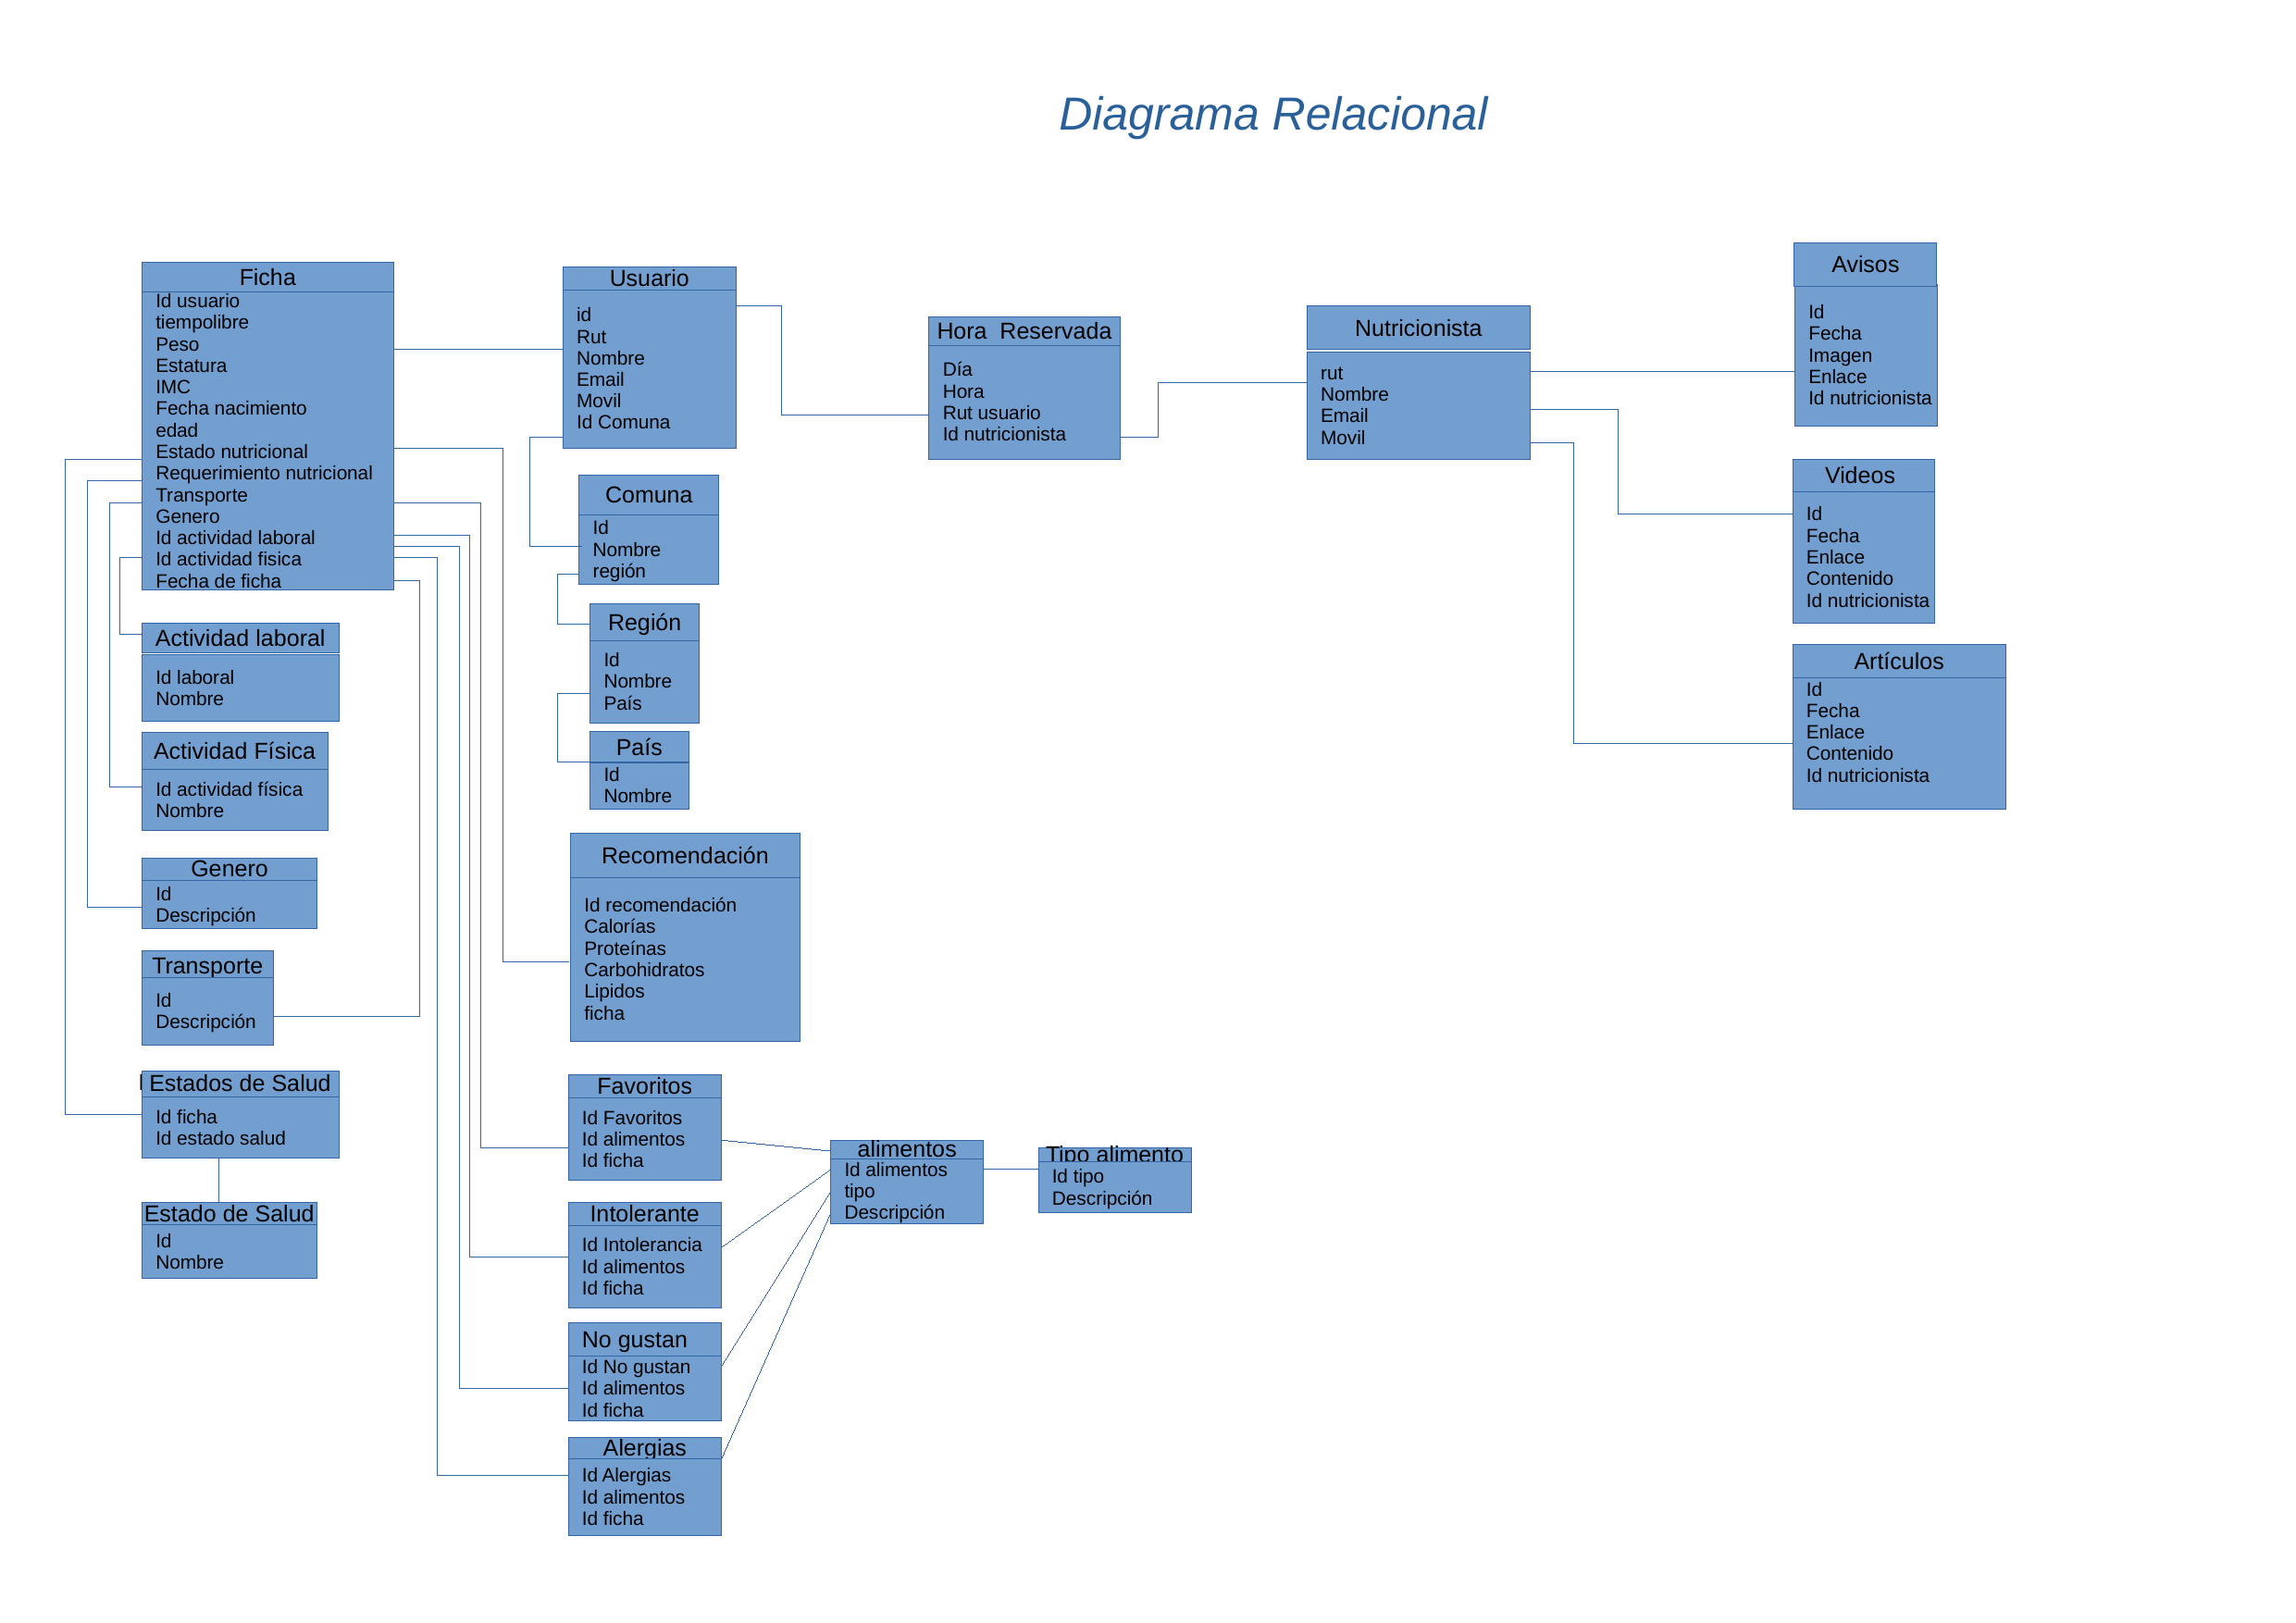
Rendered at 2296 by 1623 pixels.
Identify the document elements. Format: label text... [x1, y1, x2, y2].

text_box Id Descripción [142, 880, 317, 929]
text_box Ficha [142, 262, 394, 291]
text_box Transporte [142, 950, 274, 977]
text_box Artículos [1793, 644, 2006, 678]
text_box alimentos [830, 1140, 984, 1158]
text_box Id usuario tiempolibre Peso Estatura IMC Fecha nacimiento edad Estado nutricional Requerimiento nutricional Transporte Genero Id actividad laboral Id actividad fisica Fecha de ficha [142, 291, 394, 590]
text_box Id laboral Nombre [142, 654, 340, 722]
text_box Id Intolerancia Id alimentos Id ficha [568, 1225, 722, 1308]
text_box Actividad Física [142, 732, 329, 769]
text_box Id tipo Descripción [1038, 1161, 1192, 1213]
text_box Id Descripción [142, 977, 274, 1046]
text_box No gustan [568, 1322, 722, 1356]
text_box Id alimentos tipo Descripción [830, 1158, 984, 1224]
text_box Comuna [578, 475, 719, 514]
text_box Estados de Salud [142, 1071, 340, 1096]
text_box Estado de Salud [142, 1202, 317, 1224]
text_box Actividad laboral [142, 623, 340, 653]
text_box Id actividad física Nombre [142, 769, 329, 831]
text_box Tipo alimento [1112, 1147, 1166, 1161]
text_box rut Nombre Email Movil [1307, 352, 1531, 460]
text_box Avisos [1793, 242, 1937, 287]
text_box Id Fecha Imagen Enlace Id nutricionista [1794, 284, 1938, 427]
text_box id Rut Nombre Email Movil Id Comuna [563, 291, 737, 449]
text_box Id Nombre región [578, 514, 719, 585]
text_box Videos [1793, 459, 1935, 492]
text_box Id Nombre [142, 1224, 317, 1279]
text_box Nutricionista [1307, 305, 1531, 350]
text_box Id Fecha Enlace Contenido Id nutricionista [1793, 678, 2006, 810]
text_box Id recomendación Calorías Proteínas Carbohidratos Lipidos ficha [570, 878, 800, 1042]
text_box Genero [142, 858, 317, 880]
text_box Id ficha Id estado salud [142, 1096, 340, 1158]
text_box Usuario [563, 266, 737, 291]
text_box Día Hora Rut usuario Id nutricionista [928, 346, 1121, 460]
text_box Id Favoritos Id alimentos Id ficha [568, 1097, 722, 1181]
text_box Favoritos [568, 1074, 722, 1097]
text_box Id Nombre [590, 762, 689, 810]
text_box Alergias [568, 1437, 722, 1458]
text_box Intolerante [568, 1202, 722, 1225]
text_box Id No gustan Id alimentos Id ficha [568, 1356, 722, 1421]
text_box País [590, 731, 689, 762]
text_box Región [590, 603, 700, 640]
title Diagrama Relacional [753, 73, 1793, 154]
text_box Id Fecha Enlace Contenido Id nutricionista [1793, 492, 1935, 624]
text_box Id Nombre País [590, 640, 700, 724]
text_box Id Alergias Id alimentos Id ficha [568, 1458, 722, 1536]
text_box Tipo alimento [1054, 1147, 1111, 1161]
text_box Hora Reservada [928, 316, 1121, 346]
text_box Recomendación [570, 833, 800, 878]
text_box Tipo alimento [1168, 1147, 1192, 1161]
